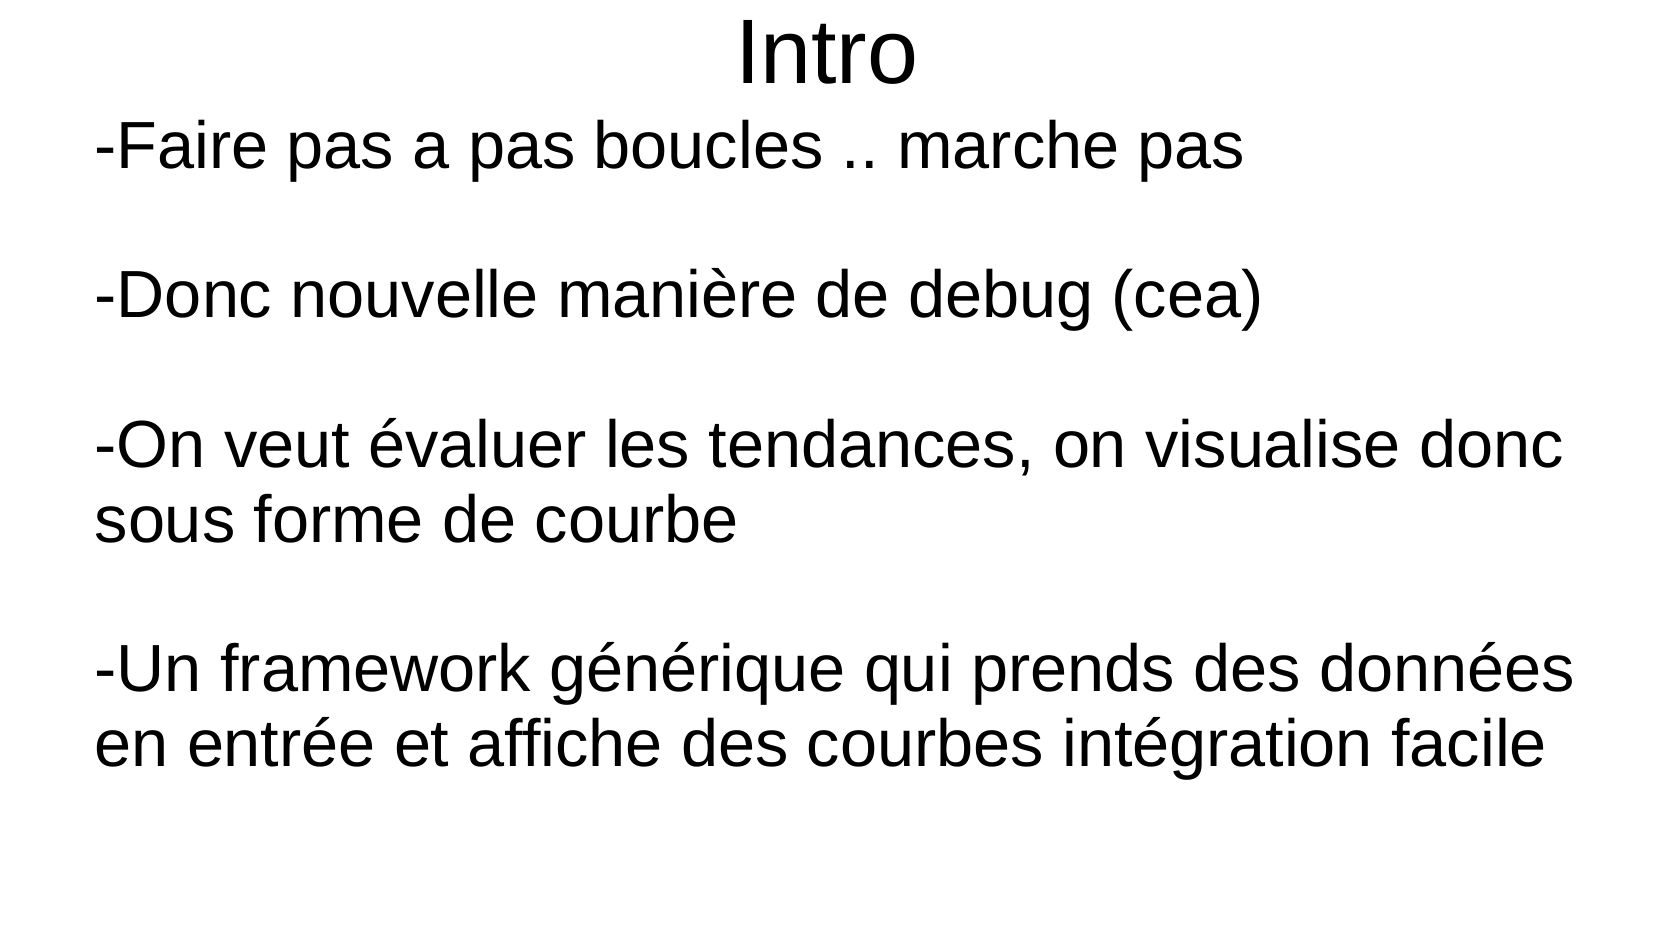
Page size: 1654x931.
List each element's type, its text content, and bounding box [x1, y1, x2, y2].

title Intro [82, 0, 1571, 130]
subtitle -Faire pas a pas boucles .. marche pas -Donc nouvelle manière de debug (cea) -On veut évaluer les tendances, on visualise donc sous forme de courbe -Un framework générique qui prends des données en entrée et affiche des courbes intégration facile [94, 107, 1583, 931]
